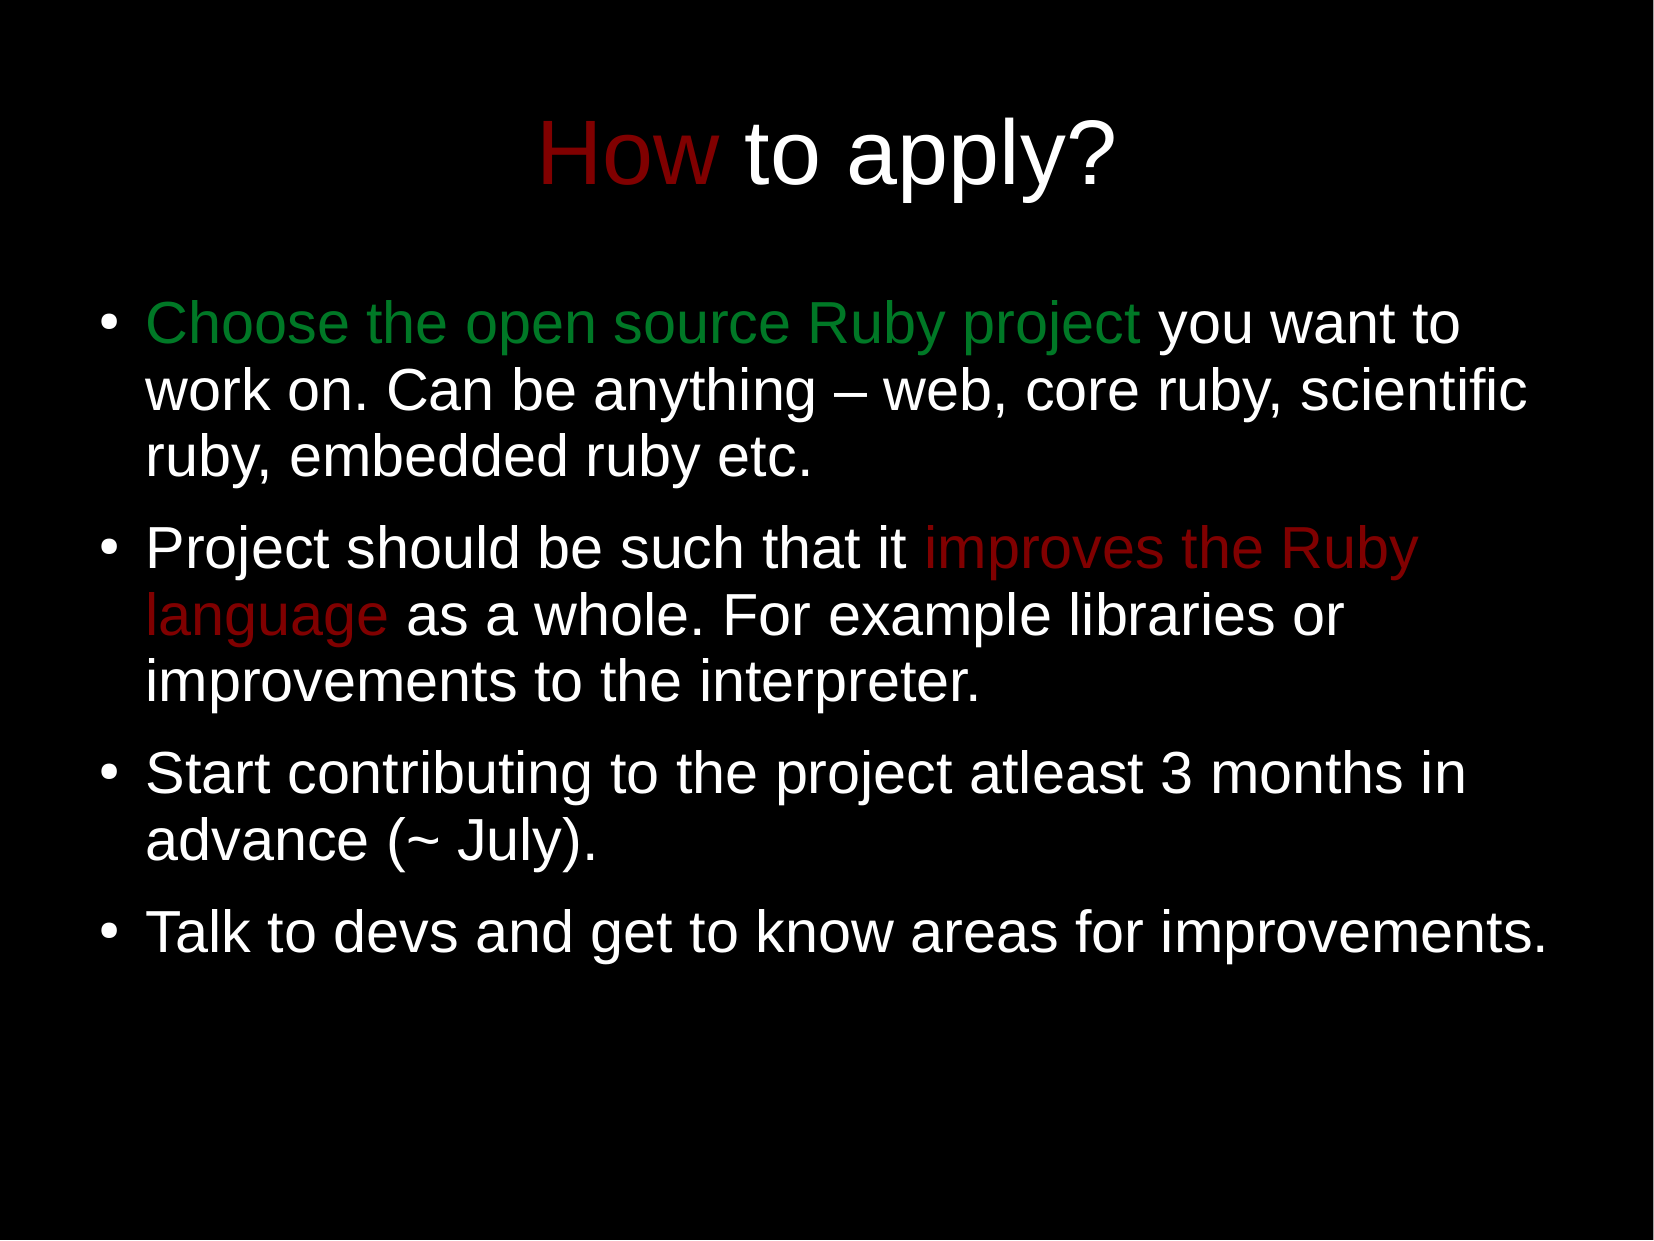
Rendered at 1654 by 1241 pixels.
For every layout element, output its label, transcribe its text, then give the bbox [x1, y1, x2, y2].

list Choose the open source Ruby project you want to work on. Can be anything – web, core ruby, scientific ruby, embedded ruby etc. Project should be such that it improves the Ruby language as a whole. For example libraries or improvements to the interpreter. Start contributing to the project atleast 3 months in advance (~ July). Talk to devs and get to know areas for improvements. [82, 290, 1571, 1010]
title How to apply? [82, 49, 1571, 257]
